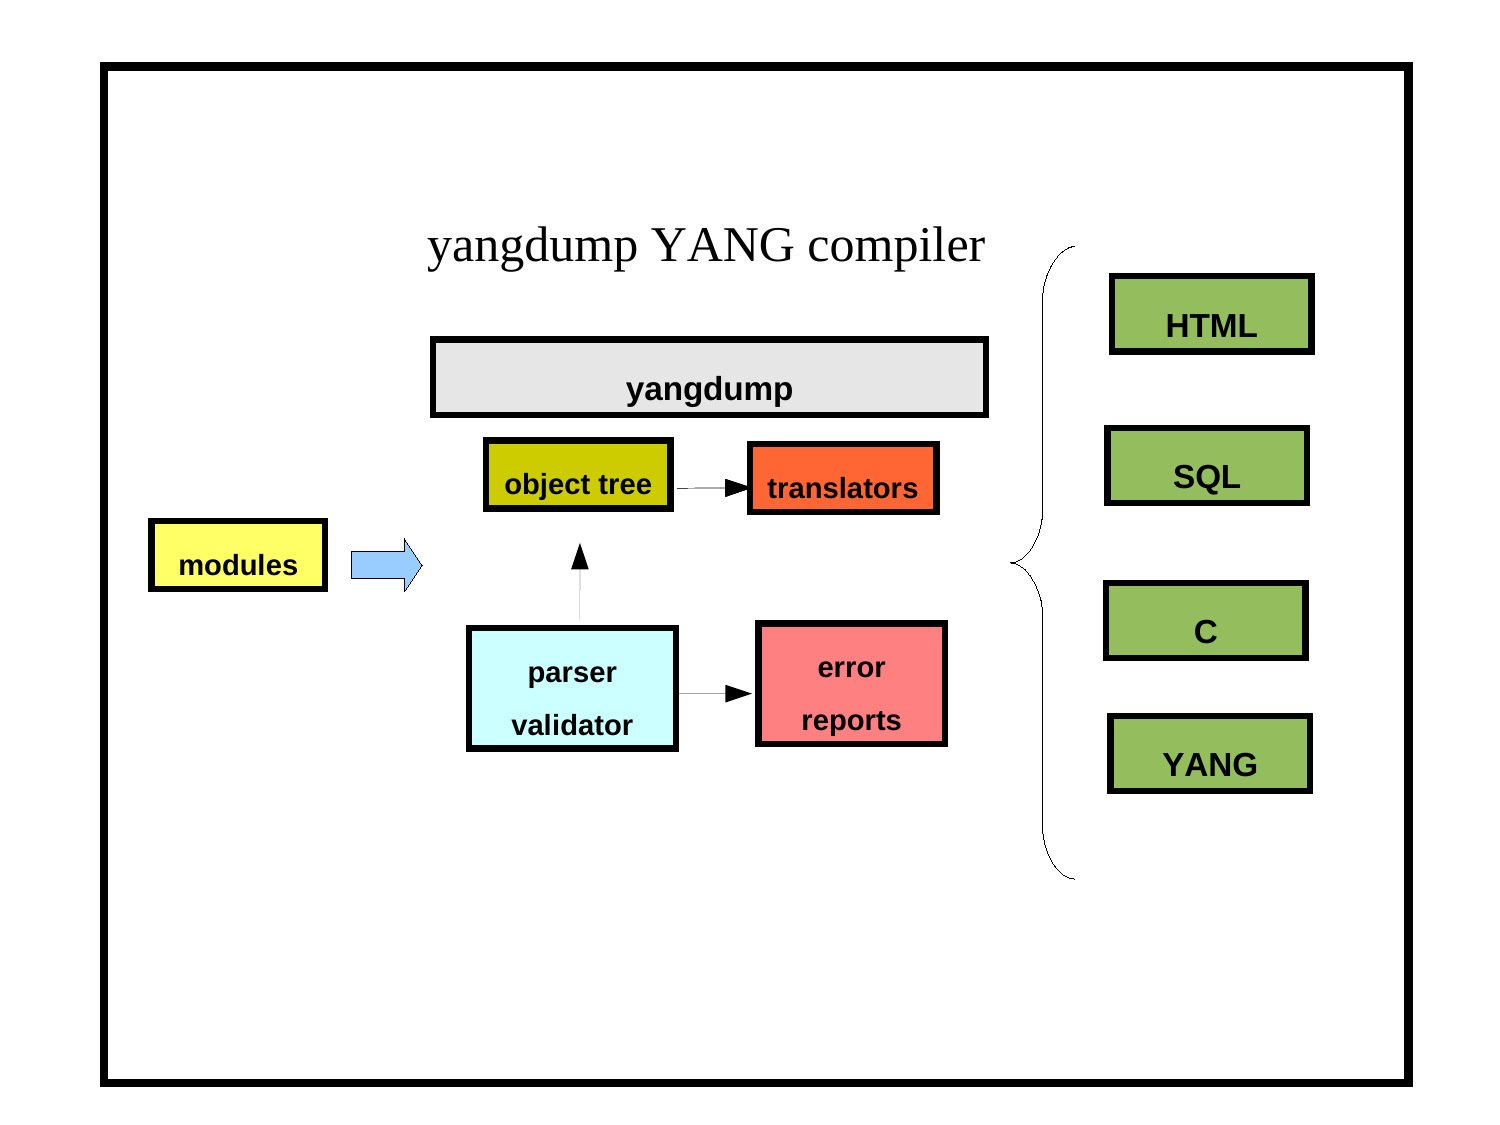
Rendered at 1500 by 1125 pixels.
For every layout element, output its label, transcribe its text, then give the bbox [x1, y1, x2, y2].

text_box YANG [1110, 715, 1310, 792]
text_box C [1106, 582, 1306, 659]
text_box yangdump [433, 339, 987, 415]
text_box yangdump YANG compiler [412, 204, 1001, 279]
text_box translators [749, 443, 937, 512]
text_box parser validator [468, 628, 677, 749]
text_box modules [151, 520, 326, 589]
text_box error reports [758, 623, 946, 744]
text_box object tree [486, 440, 671, 509]
text_box SQL [1107, 427, 1307, 504]
text_box HTML [1112, 276, 1312, 352]
text_box [351, 538, 423, 592]
